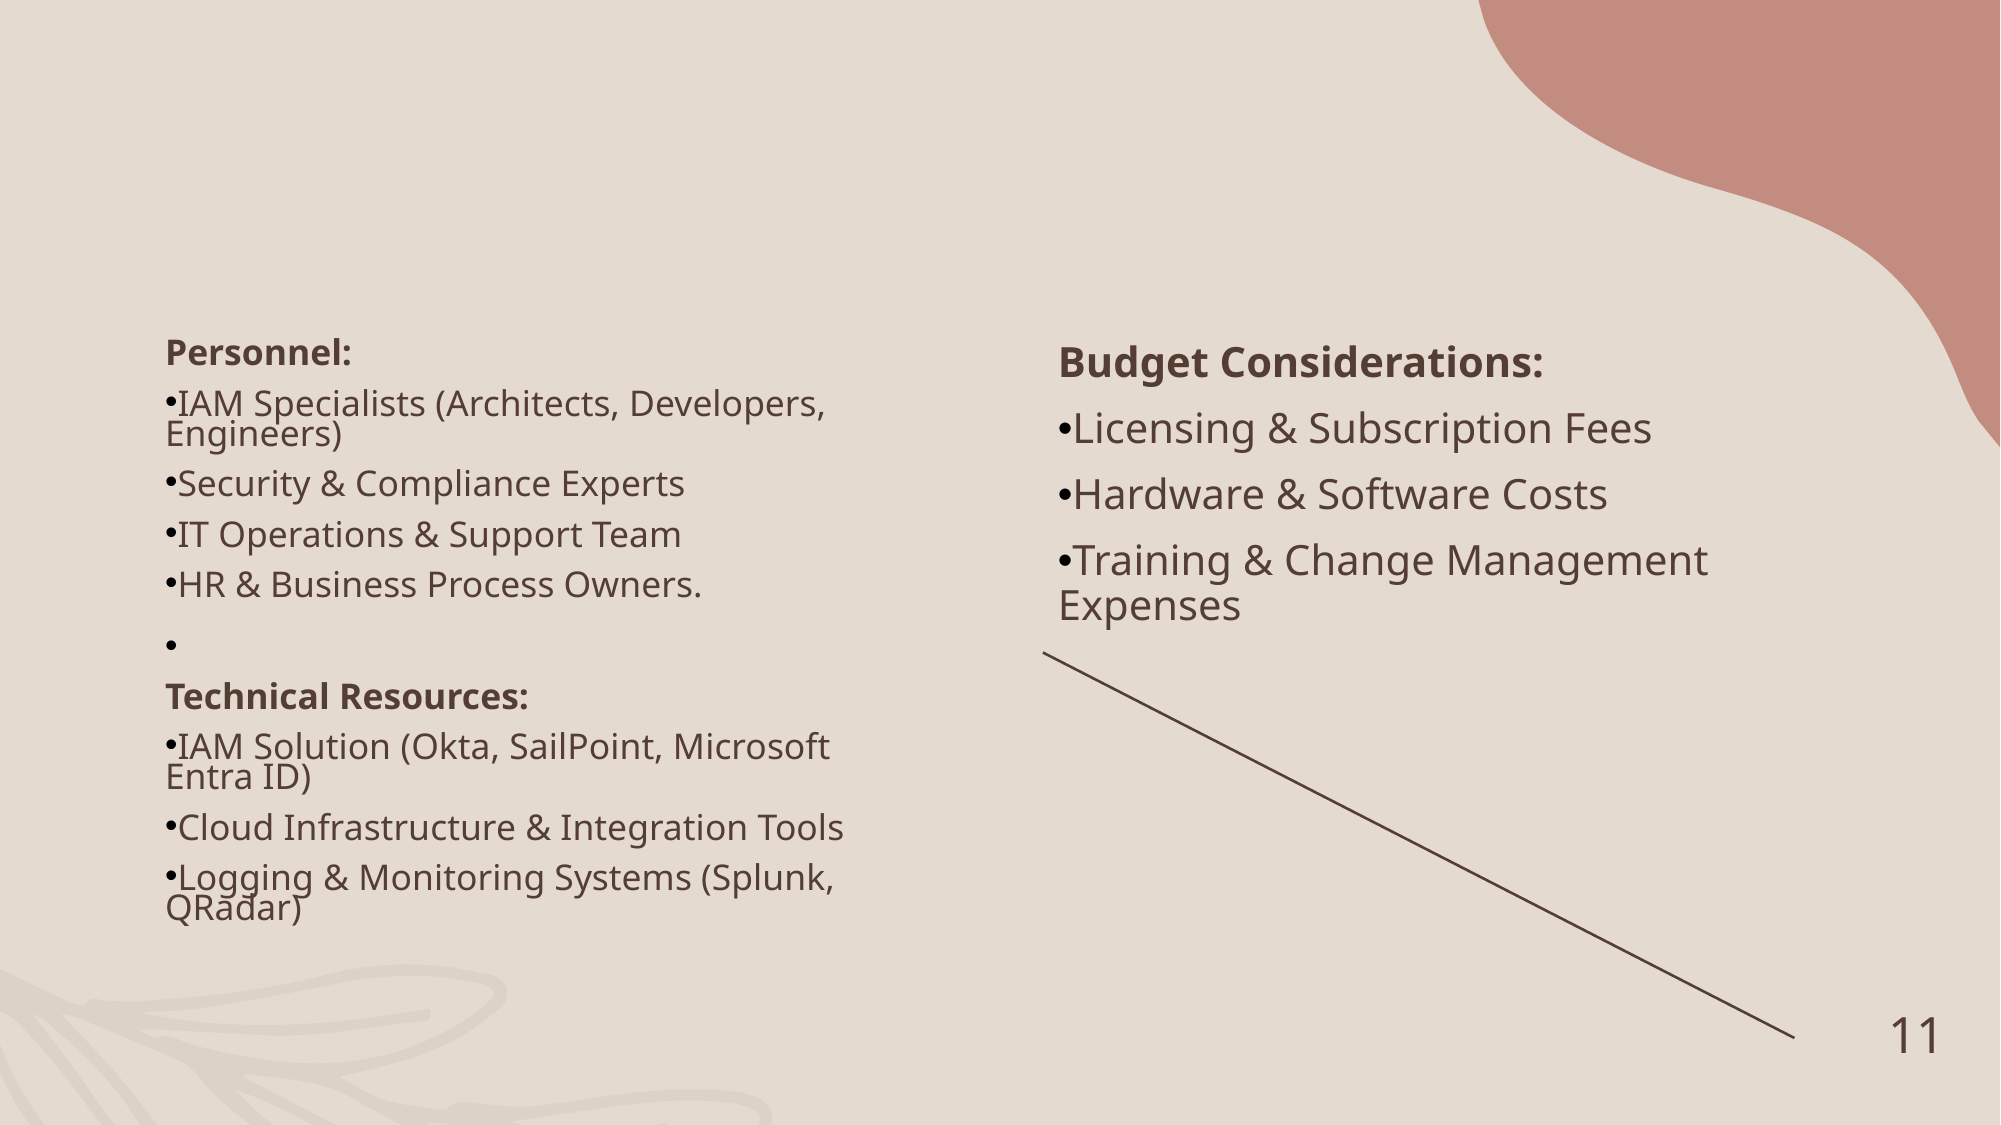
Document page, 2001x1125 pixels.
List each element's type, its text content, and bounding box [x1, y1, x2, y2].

list Budget Considerations: Licensing & Subscription Fees Hardware & Software Costs Training & Change Management Expenses [1042, 334, 1794, 971]
text_box ‹#› [1862, 964, 1971, 1112]
list Personnel: IAM Specialists (Architects, Developers, Engineers) Security & Compliance Experts IT Operations & Support Team HR & Business Process Owners. Technical Resources: IAM Solution (Okta, SailPoint, Microsoft Entra ID) Cloud Infrastructure & Integration Tools Logging & Monitoring Systems (Splunk, QRadar) [150, 334, 901, 971]
